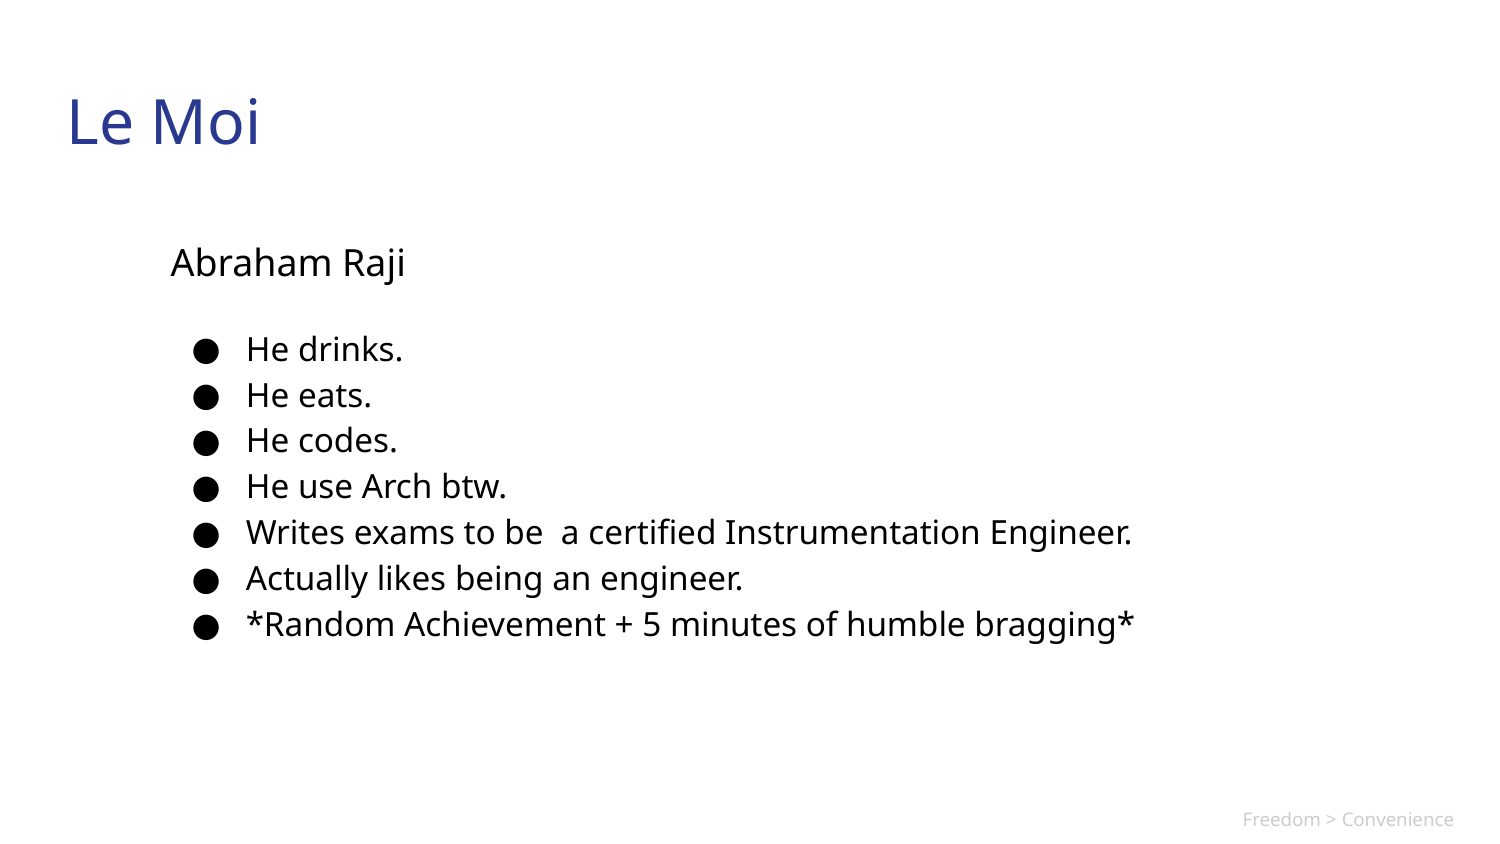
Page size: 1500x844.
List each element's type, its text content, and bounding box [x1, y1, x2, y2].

list He drinks. He eats. He codes. He use Arch btw. Writes exams to be a certified Instrumentation Engineer. Actually likes being an engineer. *Random Achievement + 5 minutes of humble bragging* [155, 306, 1377, 766]
text_box Freedom > Convenience [1227, 792, 1490, 836]
title Le Moi [51, 67, 1449, 167]
list Abraham Raji [155, 217, 565, 294]
